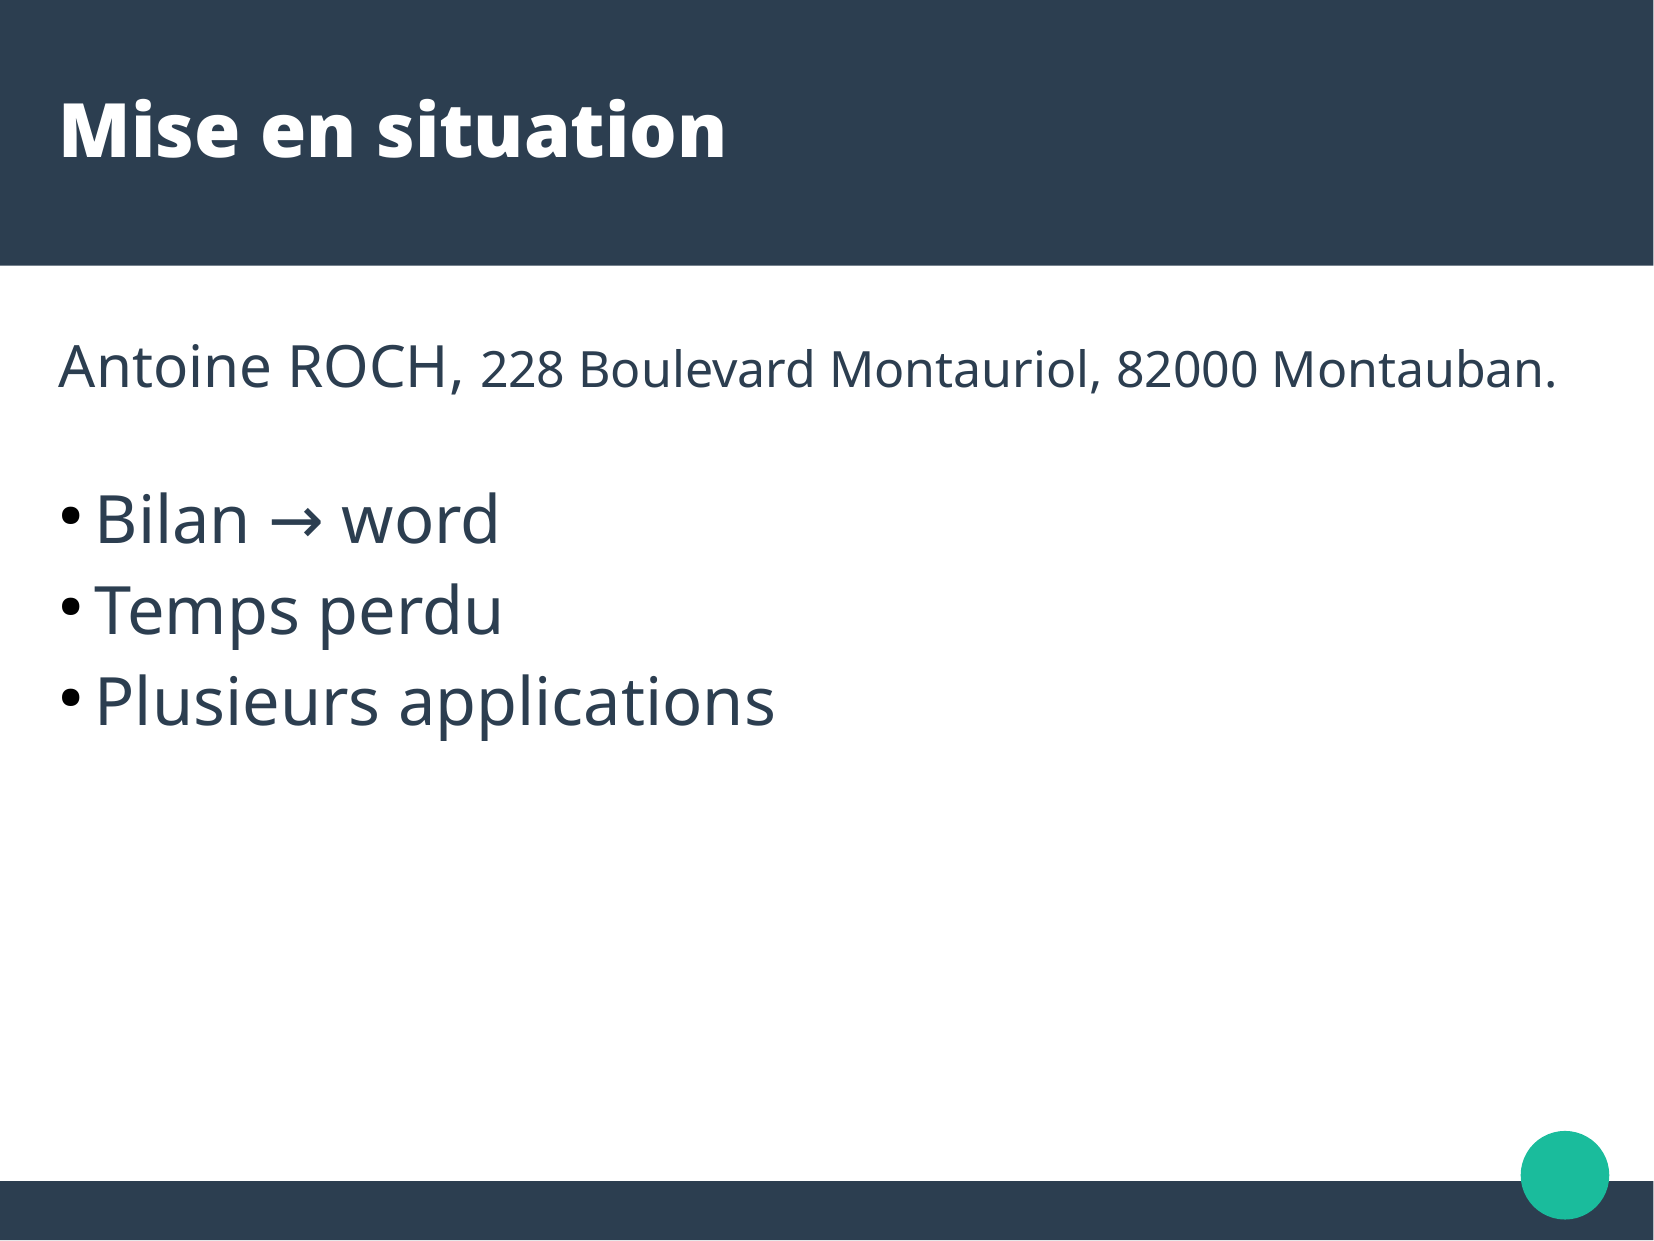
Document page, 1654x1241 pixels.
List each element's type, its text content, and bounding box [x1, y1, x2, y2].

title Mise en situation [59, 49, 1595, 207]
subtitle Antoine ROCH, 228 Boulevard Montauriol, 82000 Montauban. Bilan → word Temps perdu Plusieurs applications [59, 324, 1595, 1152]
